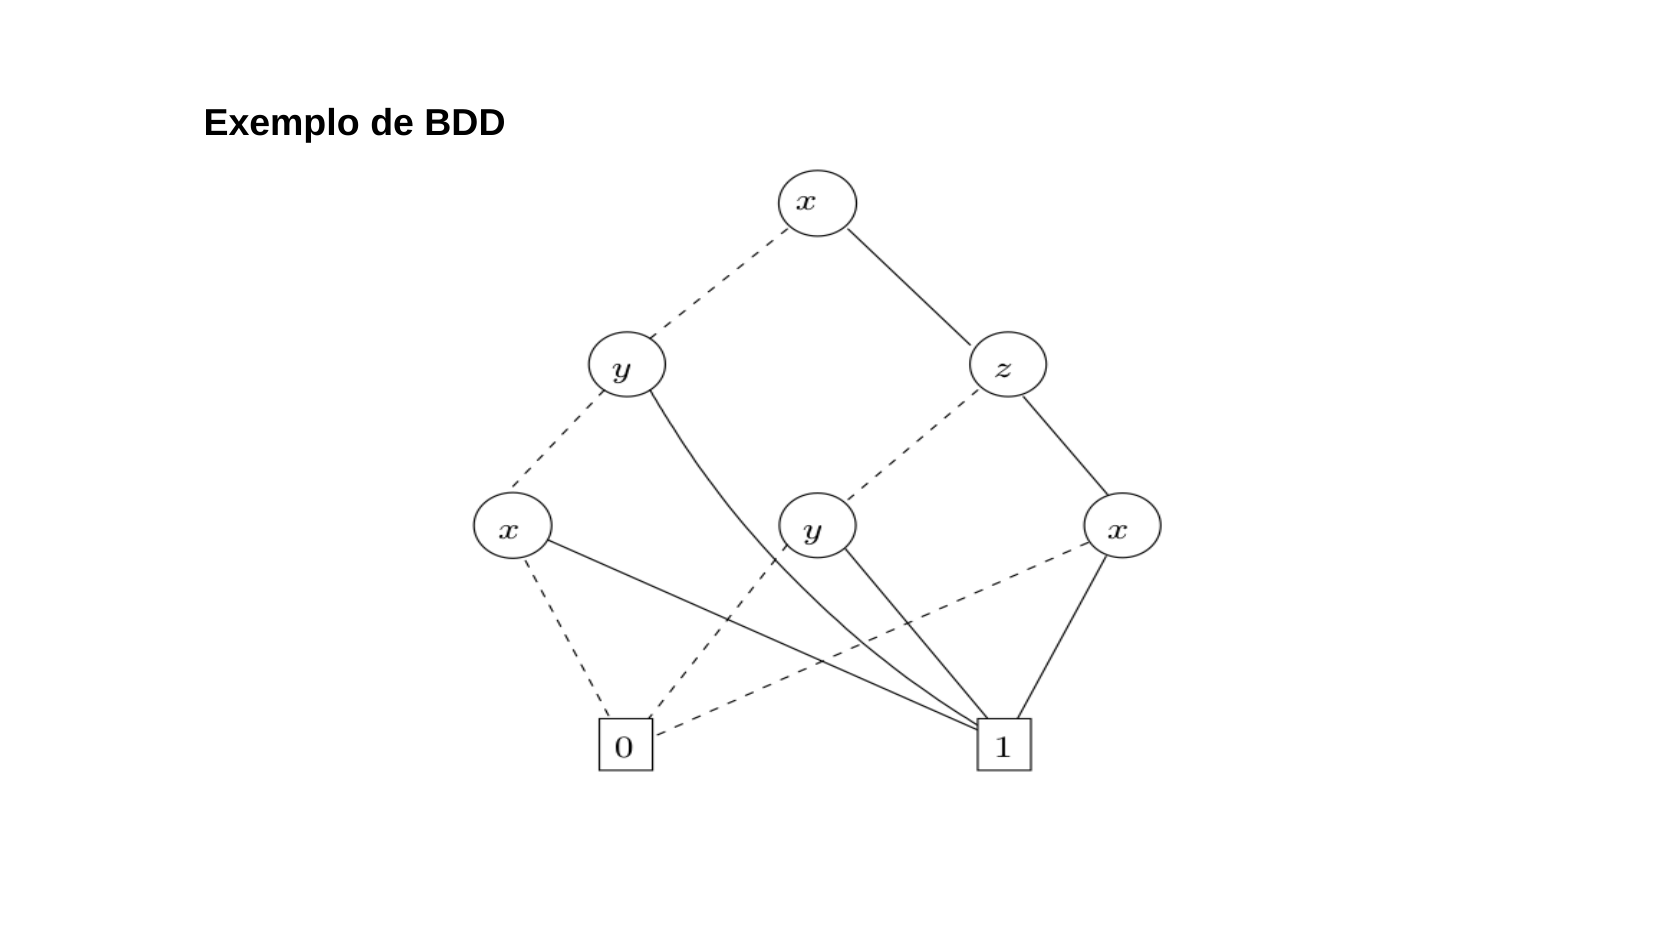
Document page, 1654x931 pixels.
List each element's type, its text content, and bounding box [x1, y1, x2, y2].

text_box Exemplo de BDD [188, 94, 544, 154]
picture [448, 149, 1182, 785]
